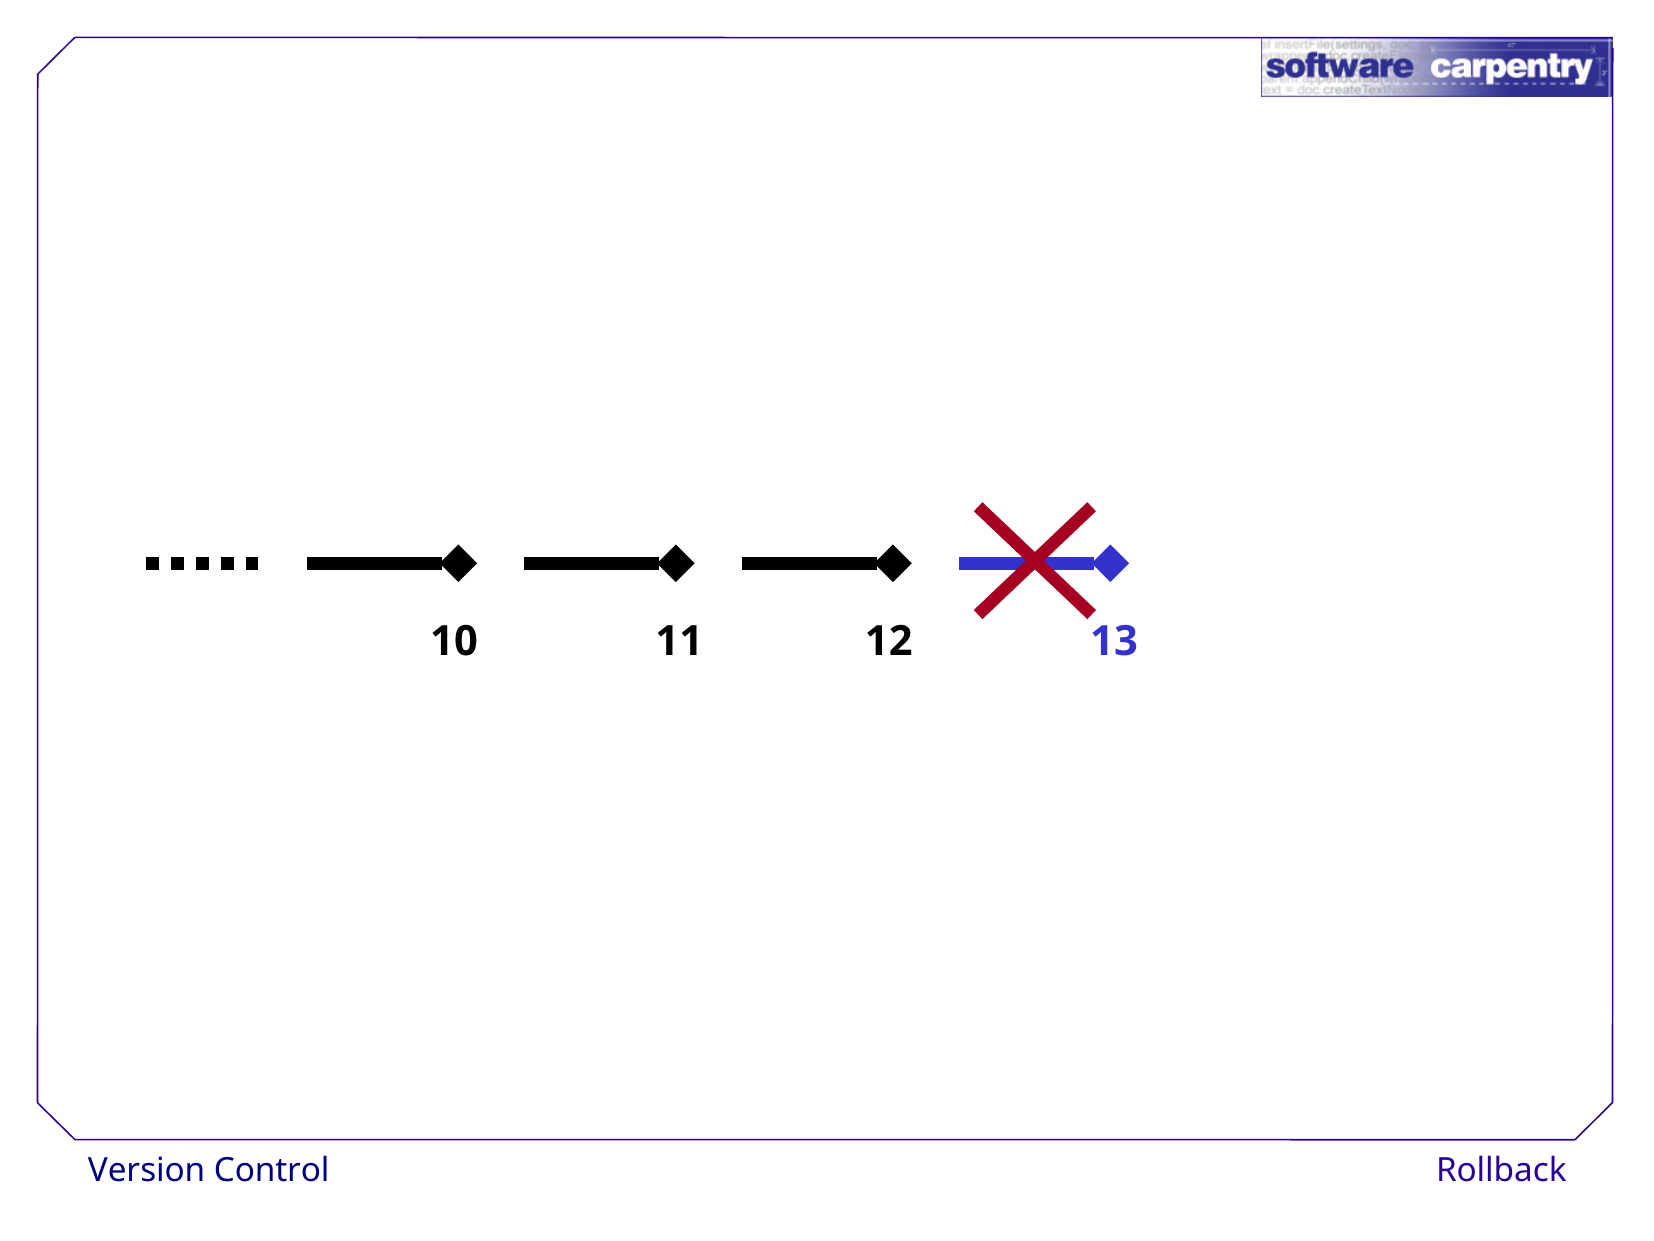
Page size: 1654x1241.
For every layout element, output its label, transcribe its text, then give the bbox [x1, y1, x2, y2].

text_box 11 [640, 610, 719, 673]
picture [1261, 39, 1613, 97]
text_box 12 [850, 610, 928, 673]
text_box 10 [415, 610, 494, 673]
text_box 13 [1075, 610, 1154, 673]
